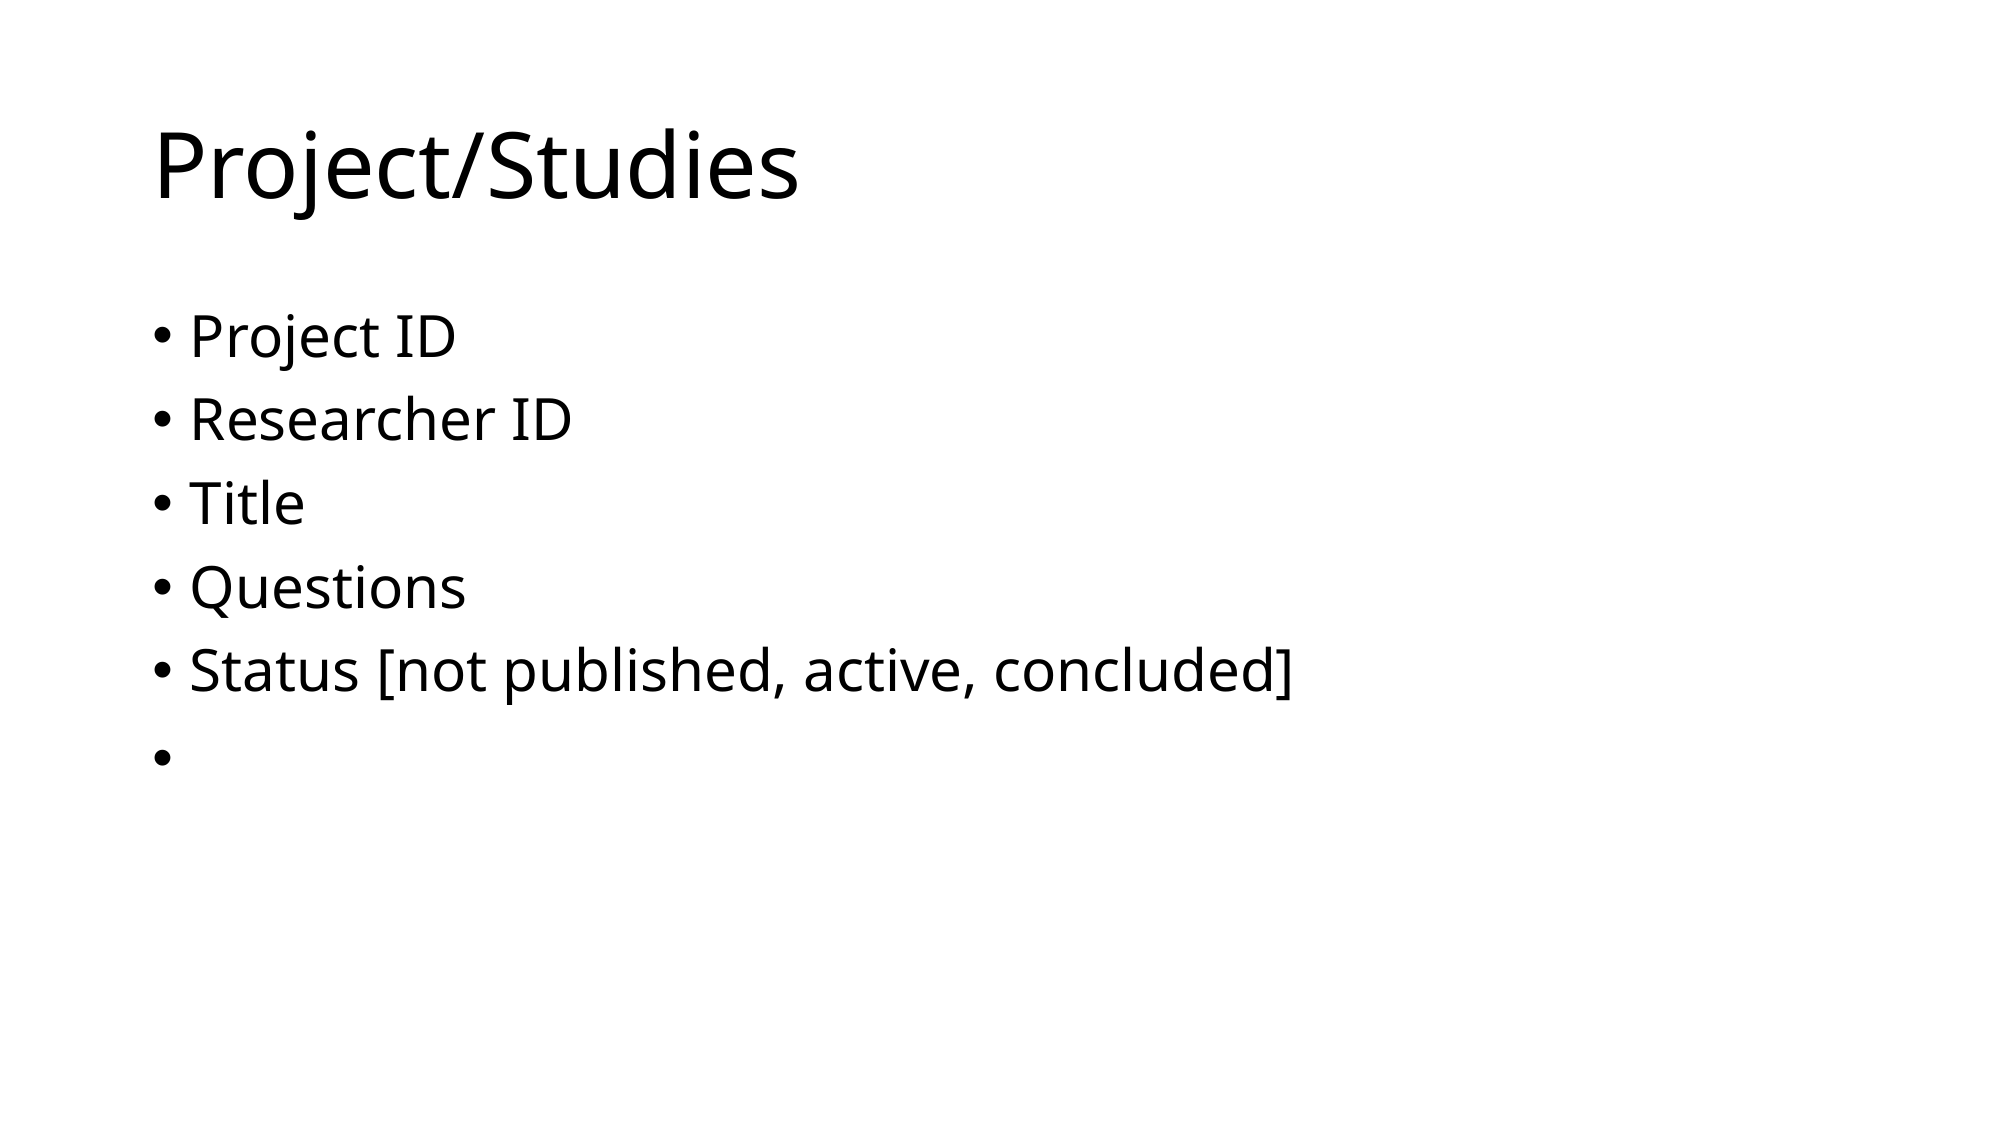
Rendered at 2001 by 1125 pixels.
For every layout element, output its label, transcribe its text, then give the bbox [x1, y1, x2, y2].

list Project ID Researcher ID Title Questions Status [not published, active, concluded] [137, 299, 1863, 1014]
title Project/Studies [137, 59, 1863, 278]
